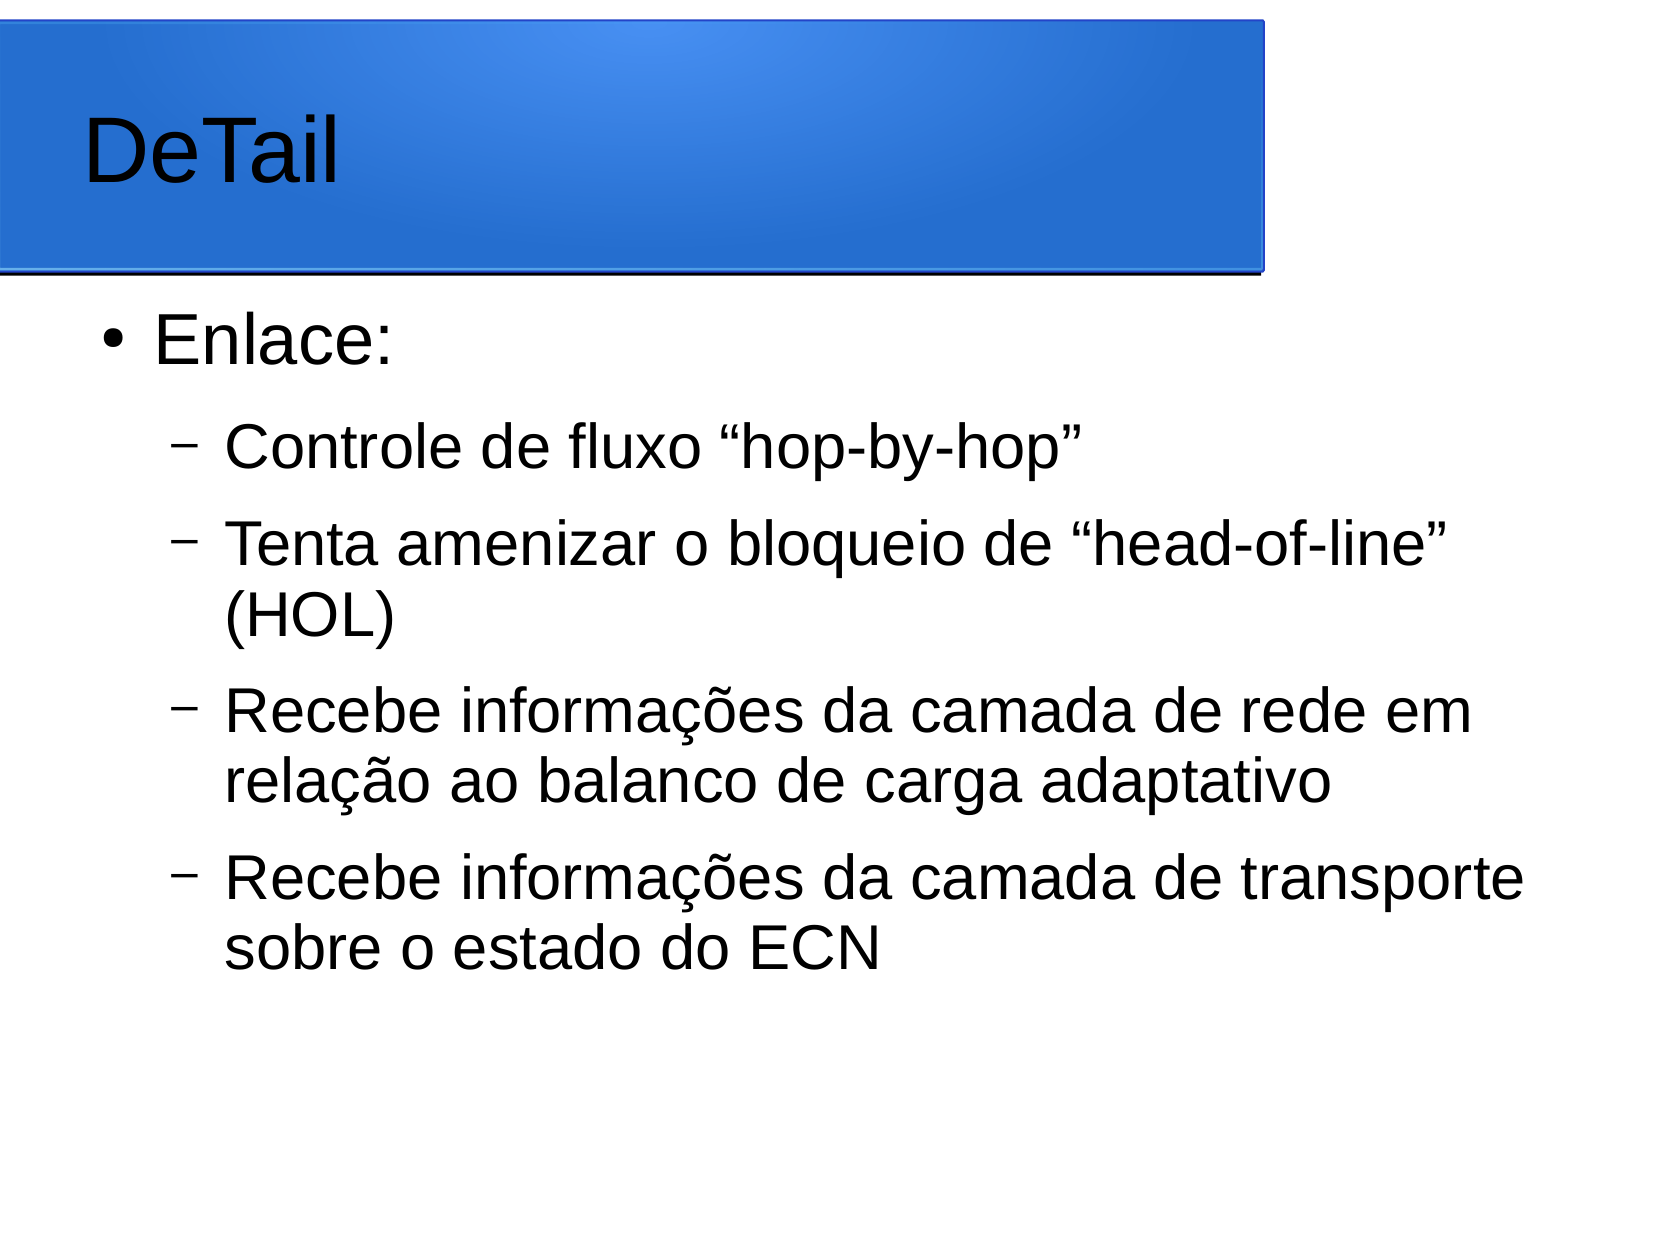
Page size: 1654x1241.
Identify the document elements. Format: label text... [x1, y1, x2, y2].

title DeTail [82, 47, 1235, 252]
list Enlace: Controle de fluxo “hop-by-hop” Tenta amenizar o bloqueio de “head-of-line” (HOL) Recebe informações da camada de rede em relação ao balanco de carga adaptativo Recebe informações da camada de transporte sobre o estado do ECN [82, 299, 1571, 1019]
